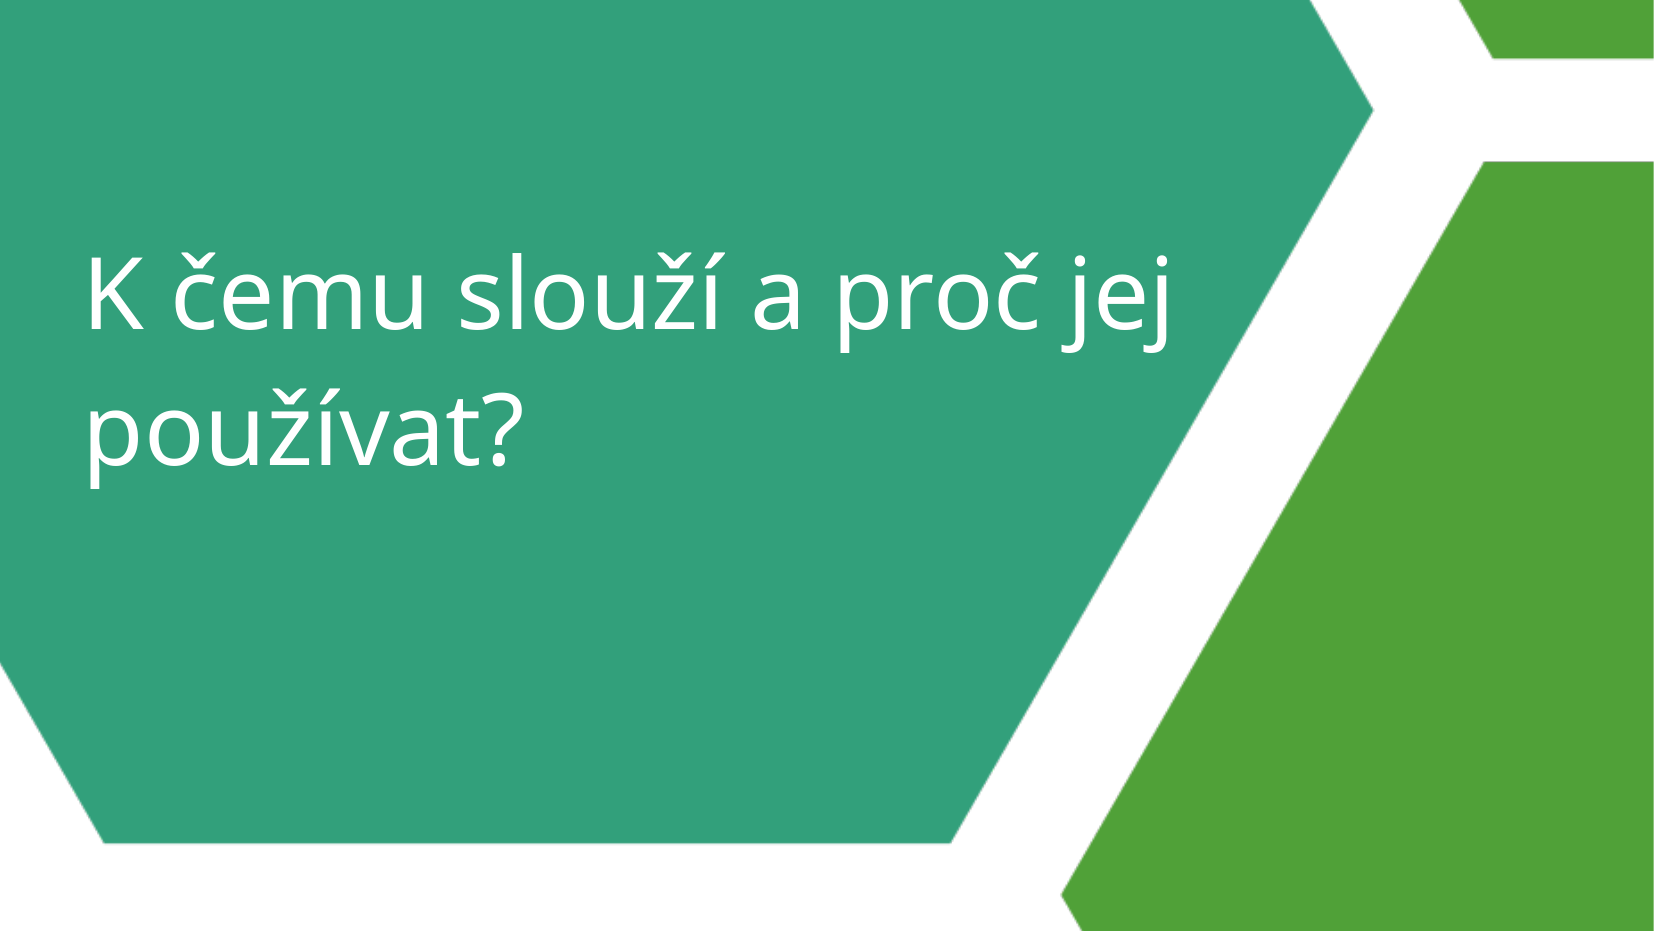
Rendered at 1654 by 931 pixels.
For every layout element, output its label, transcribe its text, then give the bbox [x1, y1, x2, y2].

title K čemu slouží a proč jej používat? [82, 184, 1218, 533]
picture [0, 0, 1654, 931]
